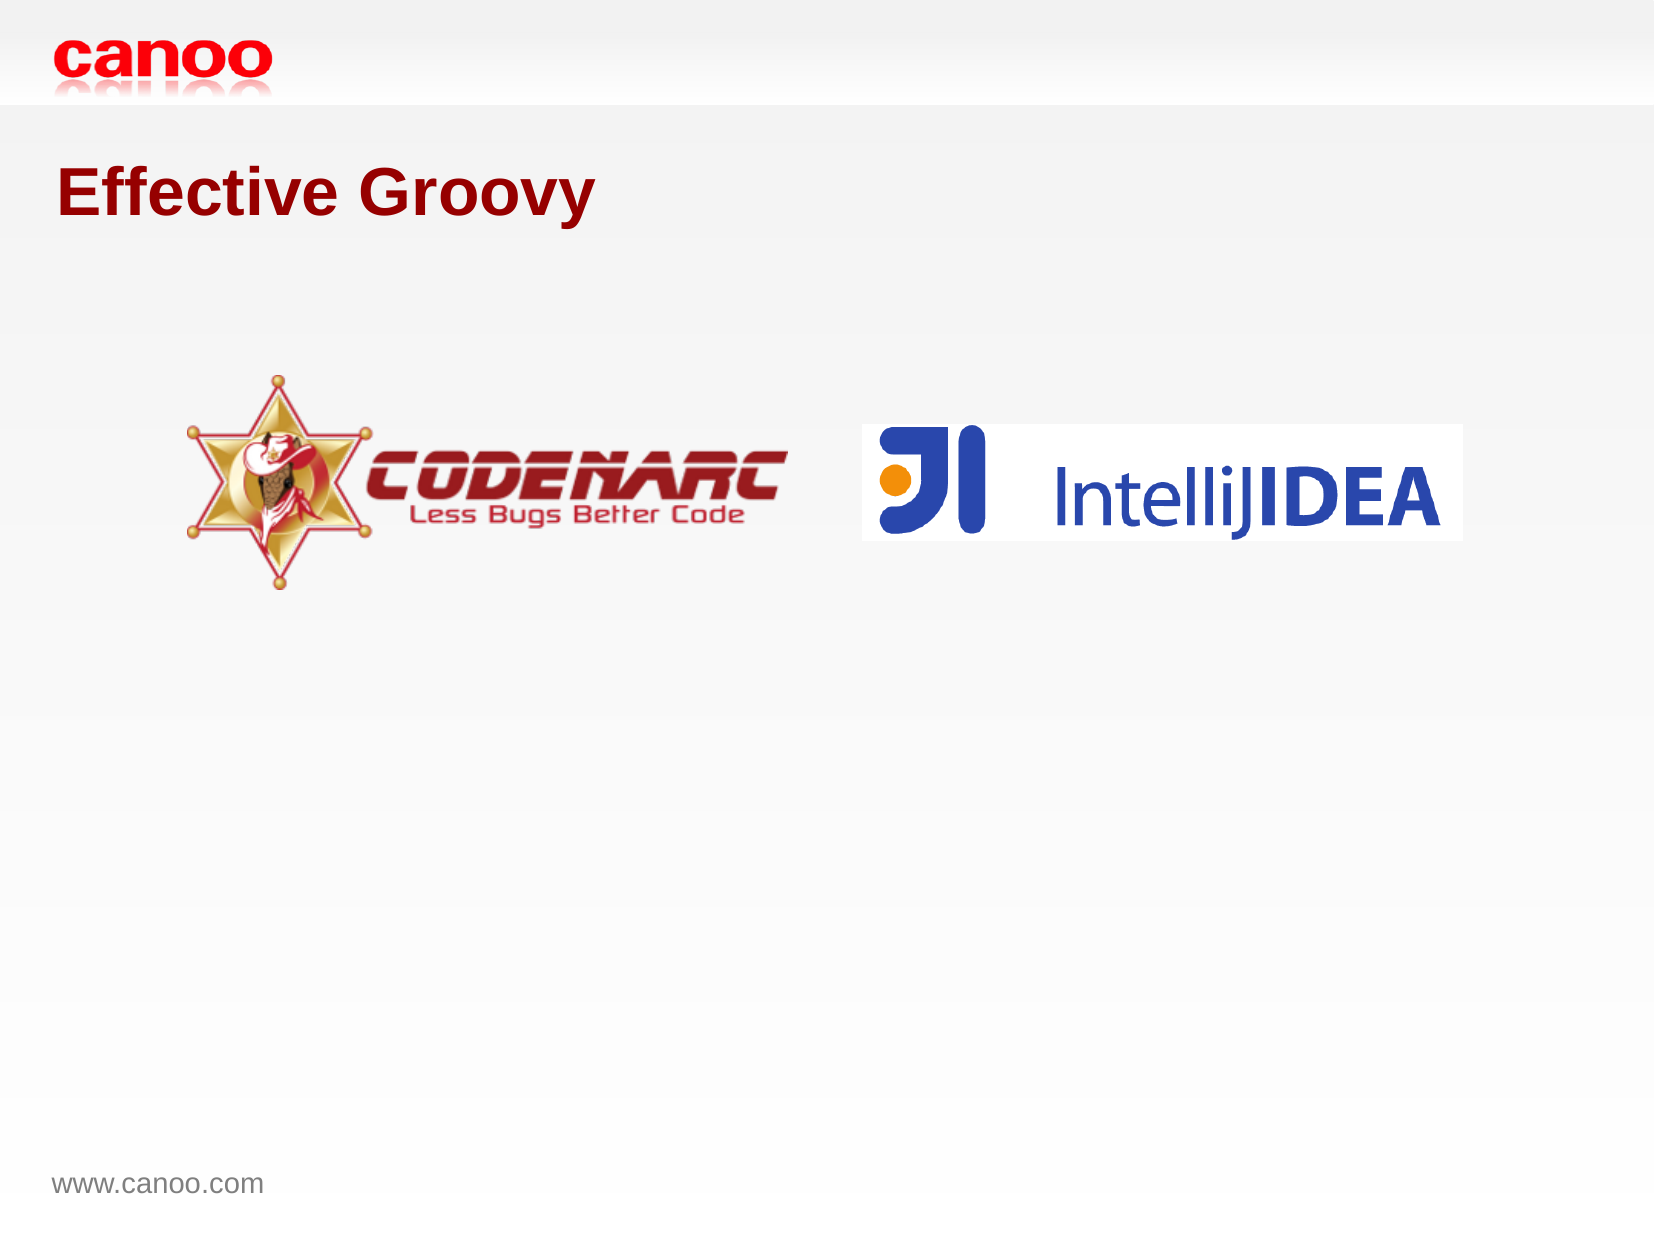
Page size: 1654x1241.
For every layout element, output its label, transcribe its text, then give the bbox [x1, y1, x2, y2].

picture [187, 375, 788, 590]
picture [51, 37, 273, 119]
picture [862, 424, 1463, 541]
title Effective Groovy [48, 138, 1609, 238]
